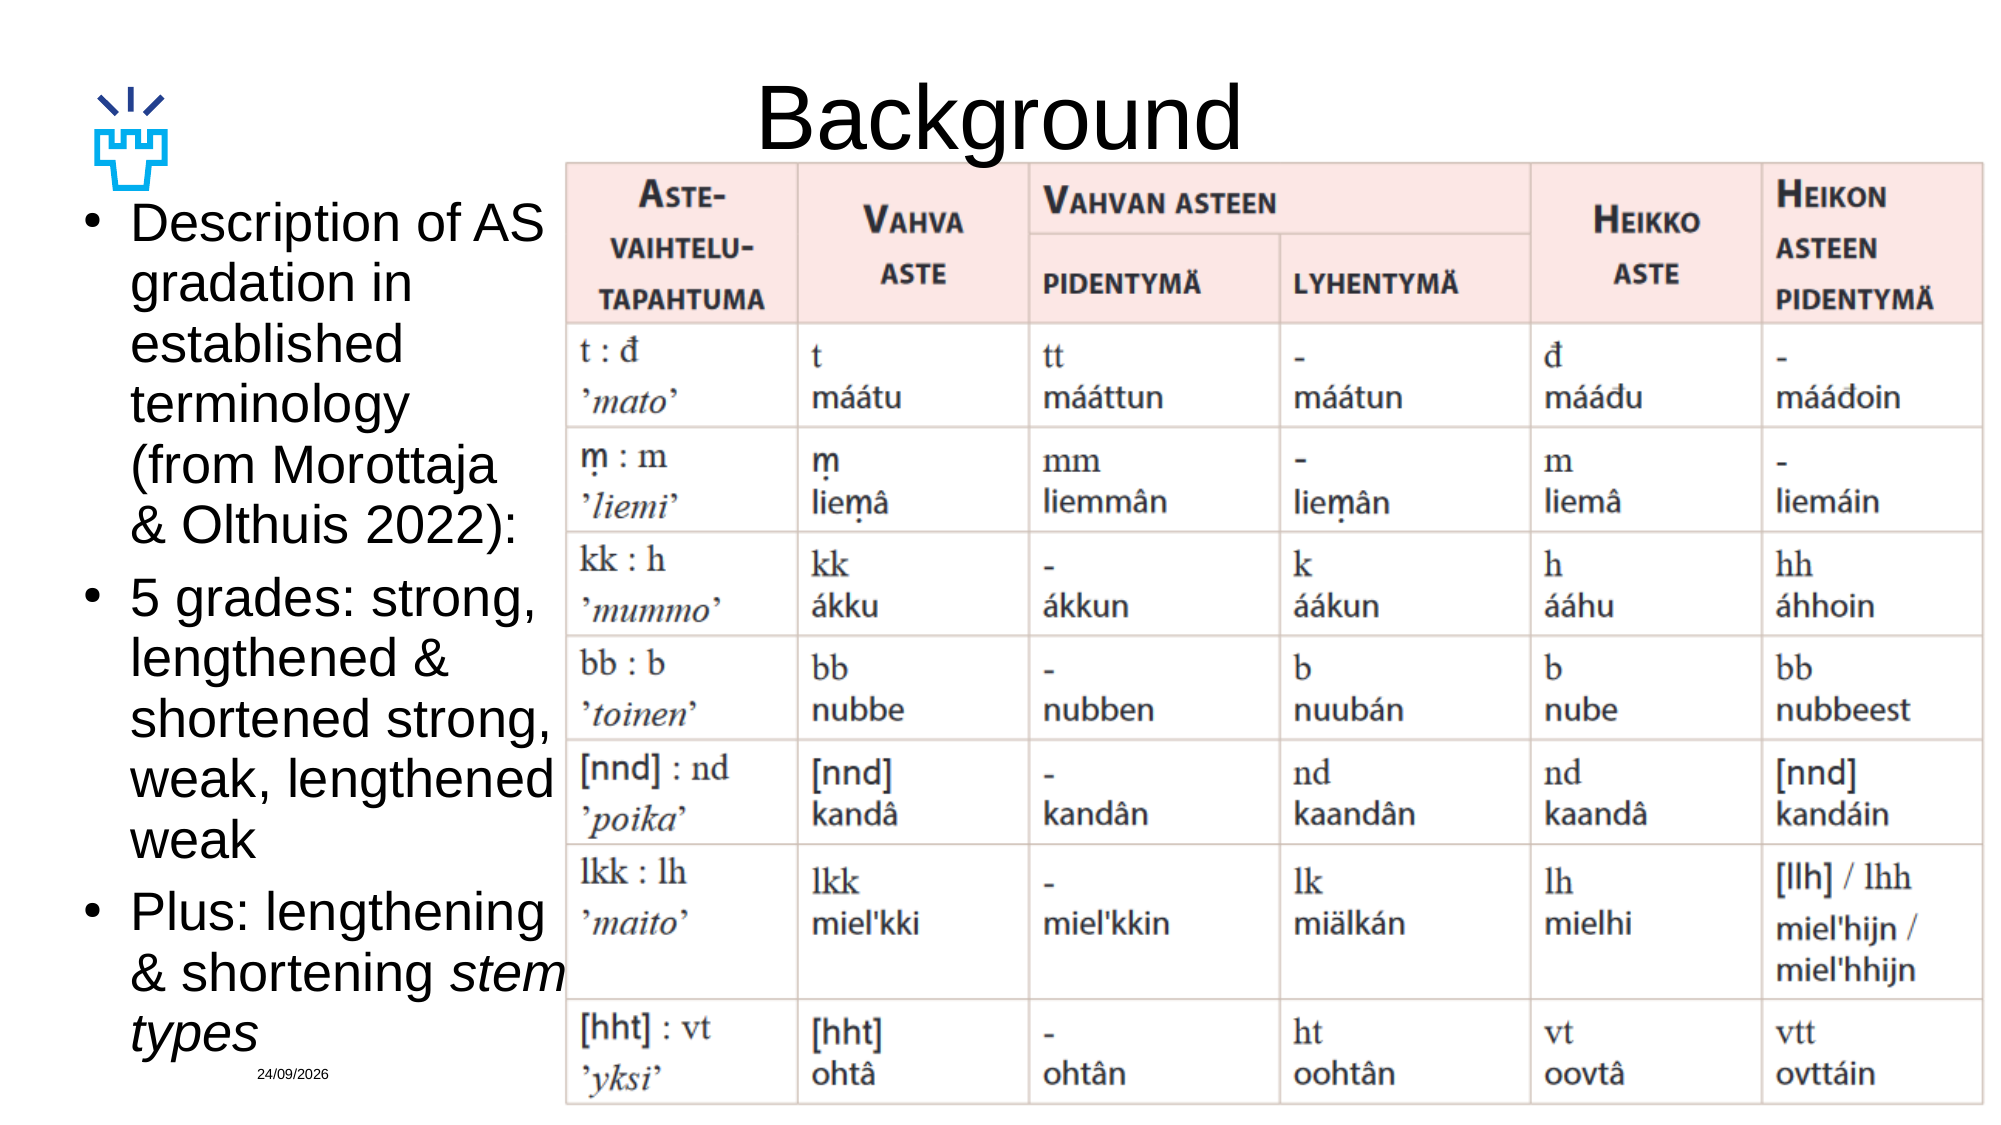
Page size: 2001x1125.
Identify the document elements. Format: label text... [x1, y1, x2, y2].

picture [550, 136, 1999, 1125]
title Background [721, 16, 1279, 220]
list Description of AS gradation in established terminology (from Morottaja & Olthuis 2022): 5 grades: strong, lengthened & shortened strong, weak, lengthened weak Plus: lengthening & shortening stem types [68, 191, 628, 1097]
